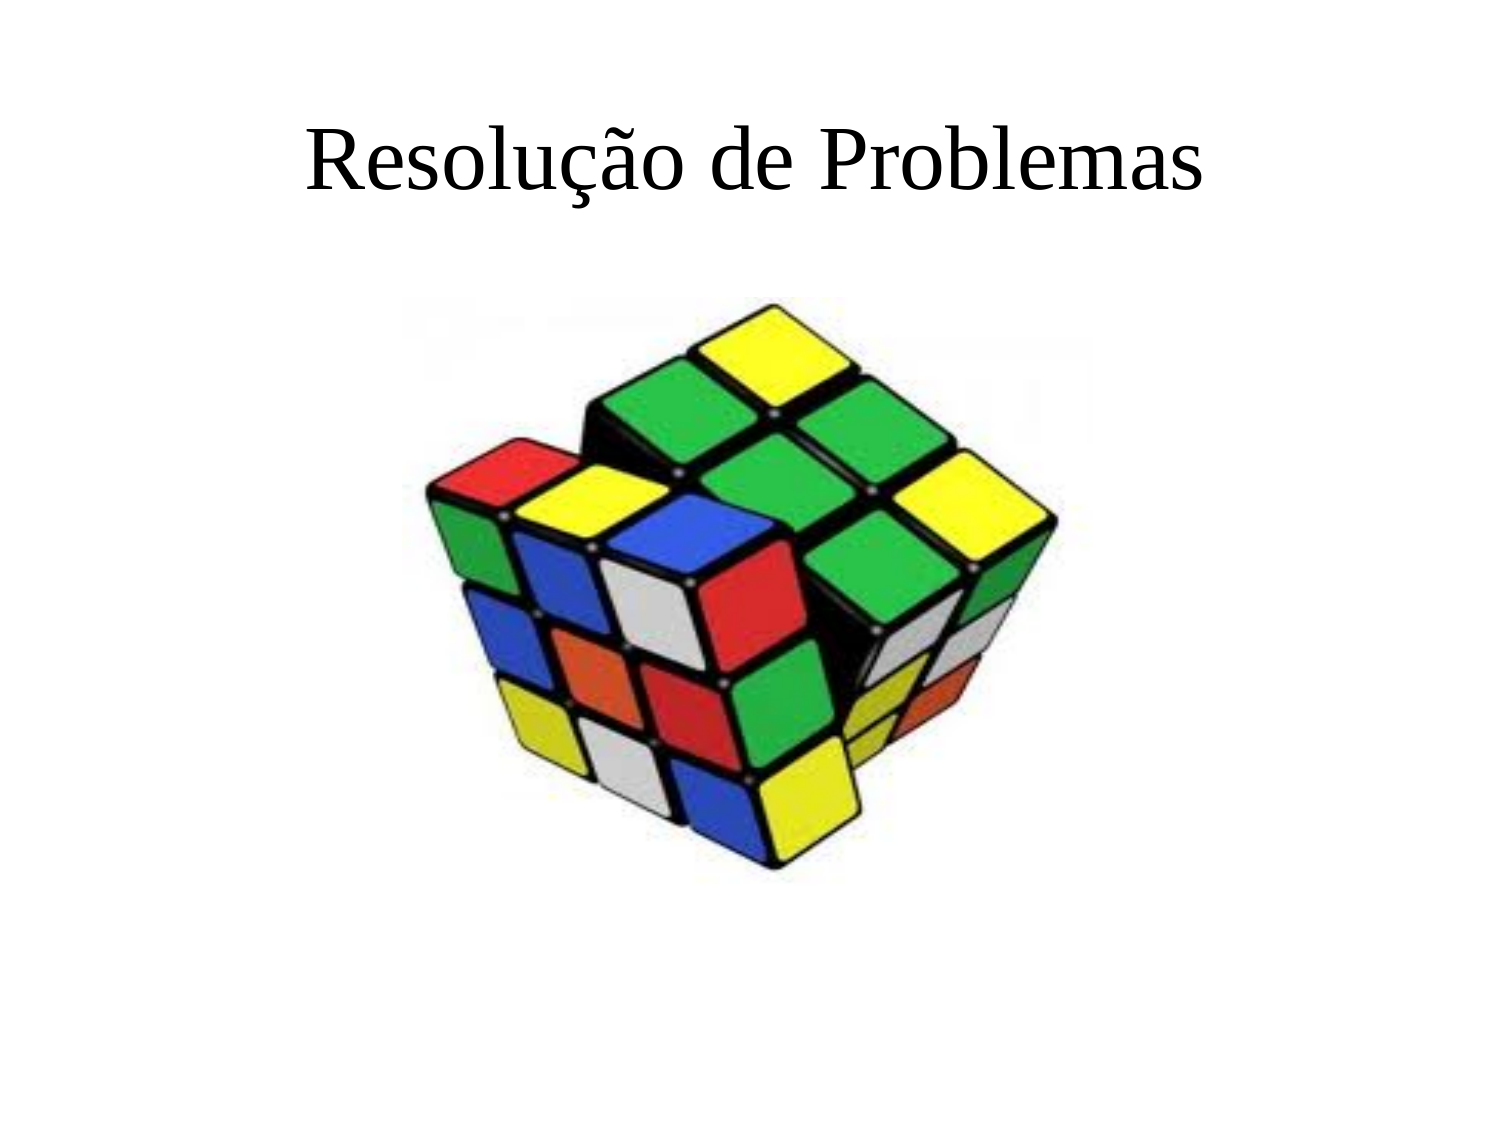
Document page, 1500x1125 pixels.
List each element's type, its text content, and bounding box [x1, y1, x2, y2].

picture [402, 297, 1093, 886]
title Resolução de Problemas [118, 59, 1394, 247]
